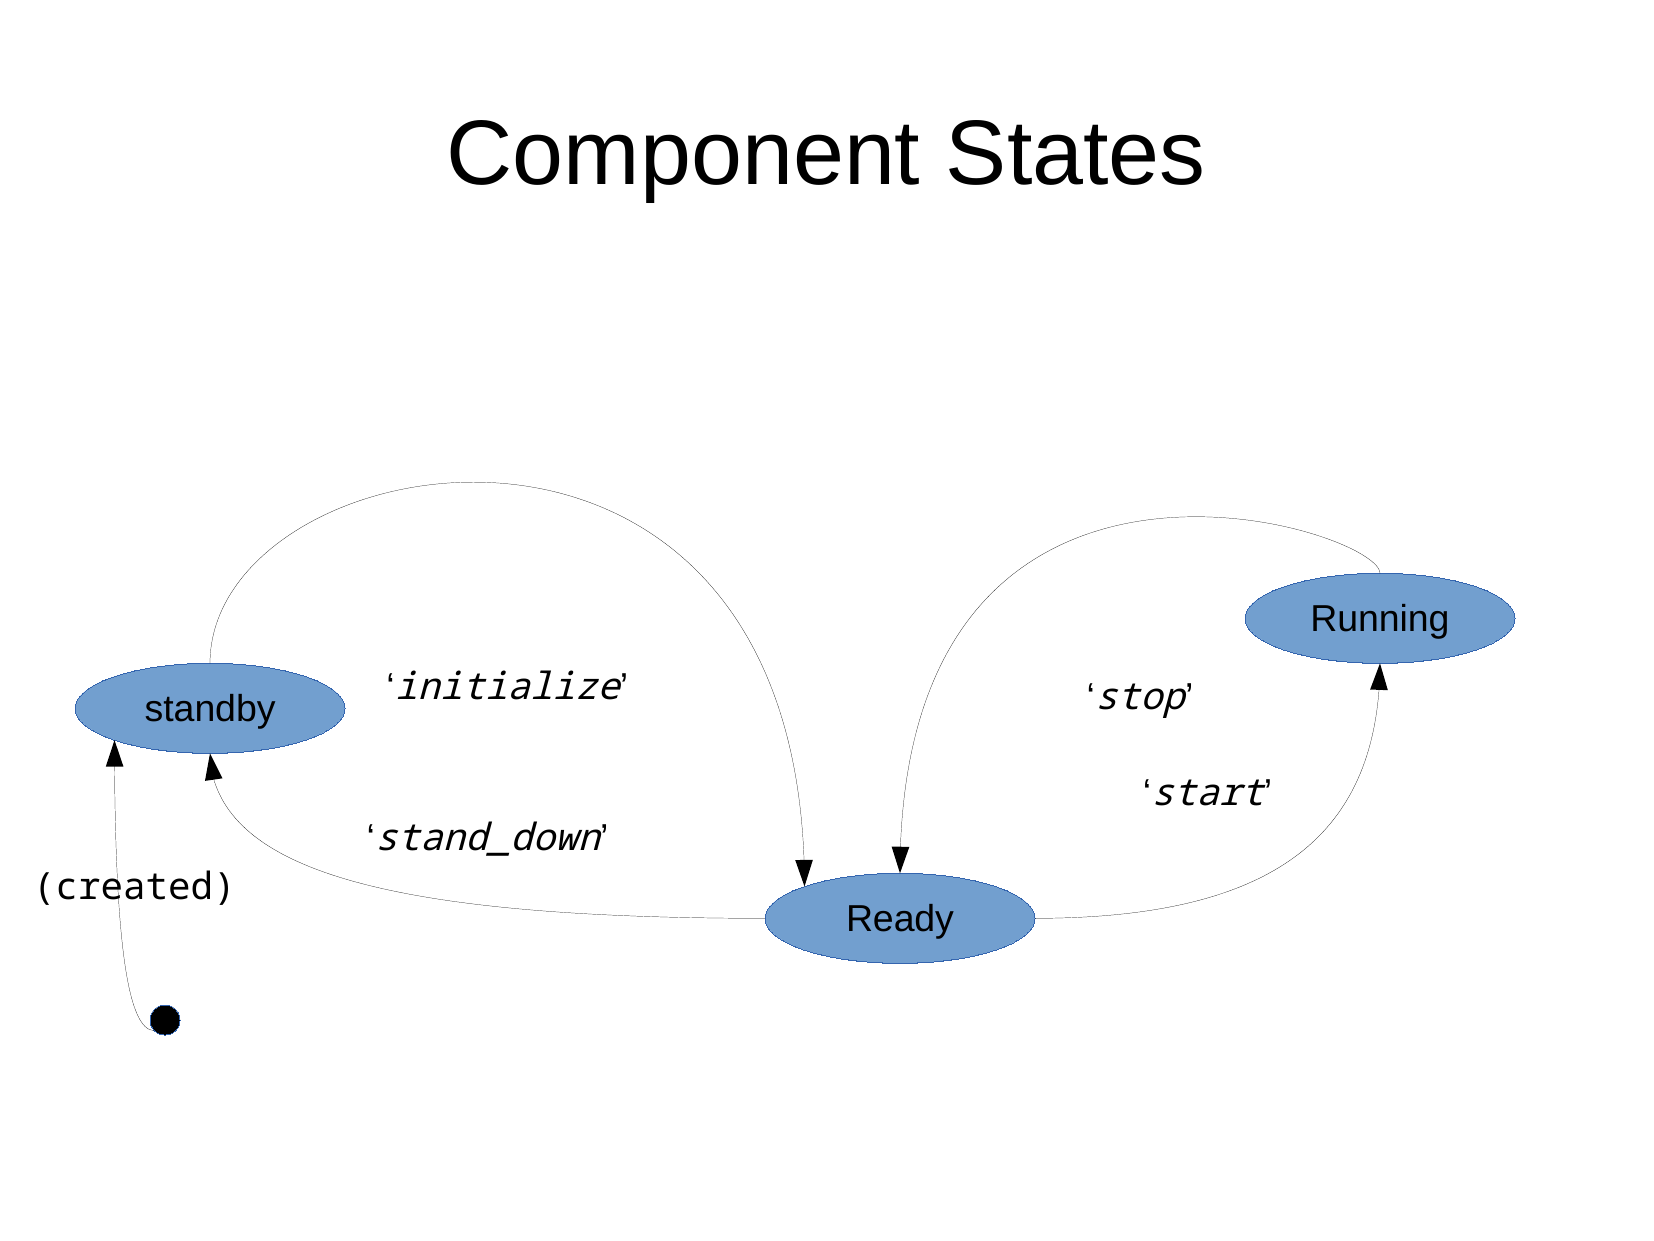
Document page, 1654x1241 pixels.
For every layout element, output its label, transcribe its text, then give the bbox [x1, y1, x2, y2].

text_box Ready [765, 873, 1036, 964]
text_box Running [1245, 573, 1516, 664]
title Component States [82, 49, 1571, 257]
text_box standby [75, 663, 346, 754]
text_box [150, 1005, 181, 1036]
